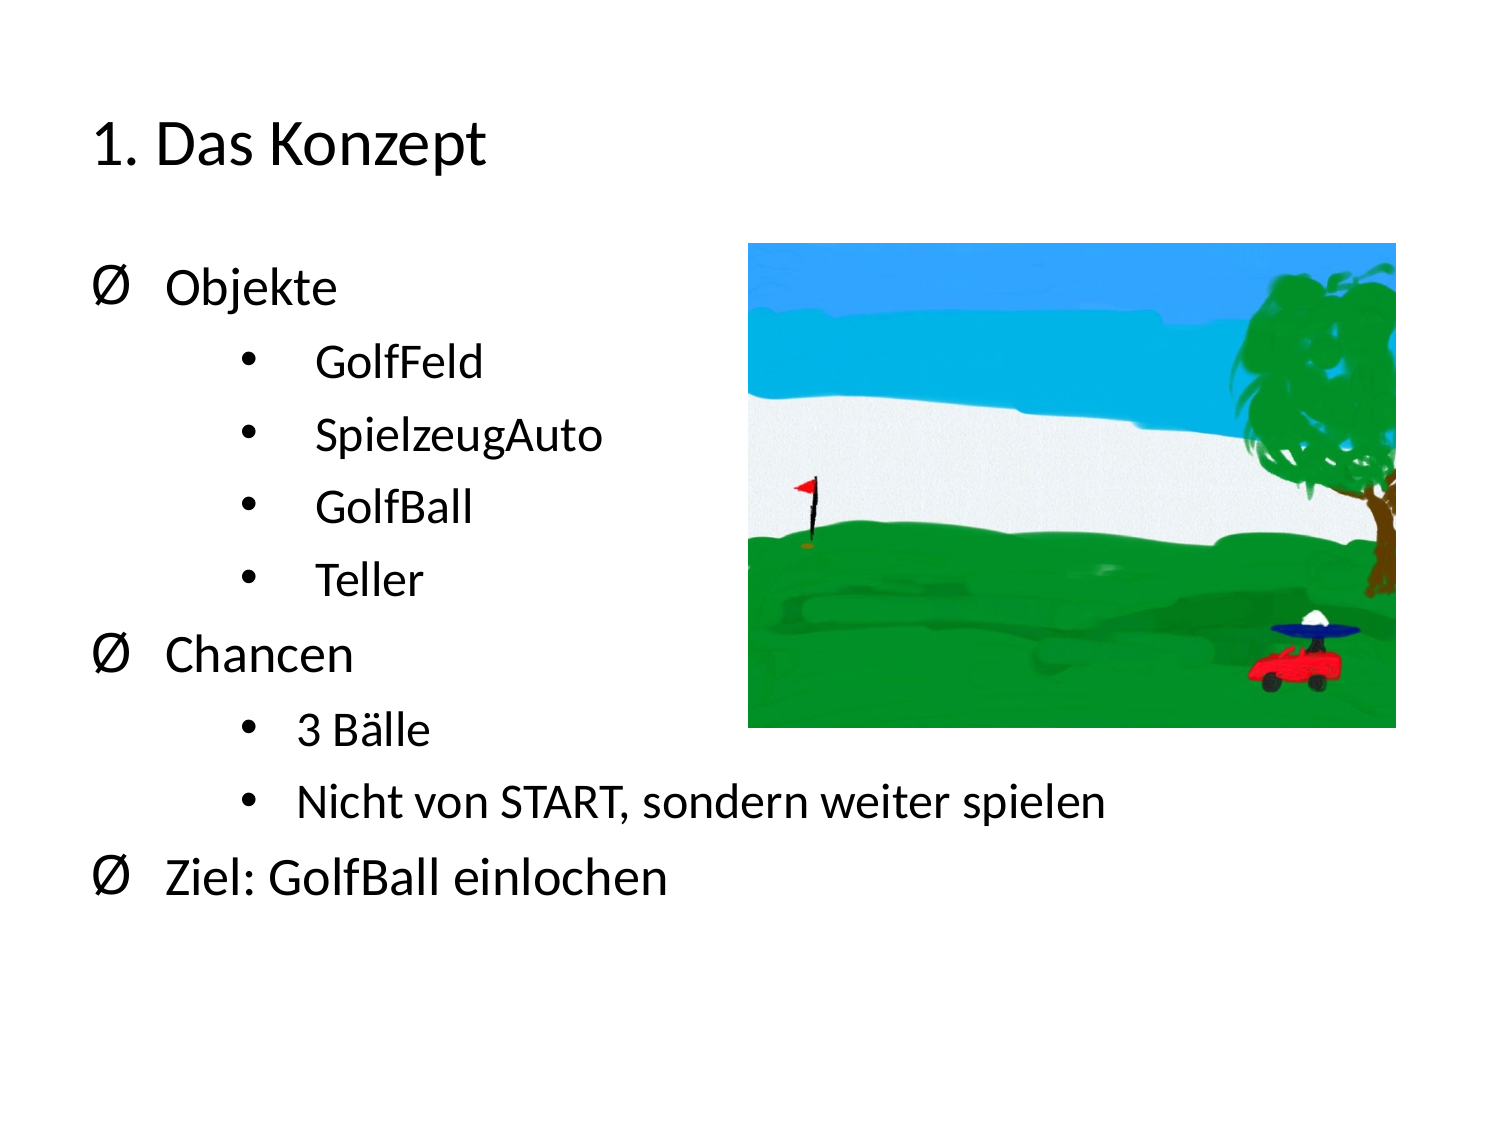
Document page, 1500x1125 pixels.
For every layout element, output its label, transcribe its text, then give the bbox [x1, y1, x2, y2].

list Objekte GolfFeld SpielzeugAuto GolfBall Teller Chancen 3 Bälle Nicht von START, sondern weiter spielen Ziel: GolfBall einlochen [75, 243, 1426, 1005]
title 1. Das Konzept [75, 45, 1426, 233]
picture [748, 243, 1396, 728]
